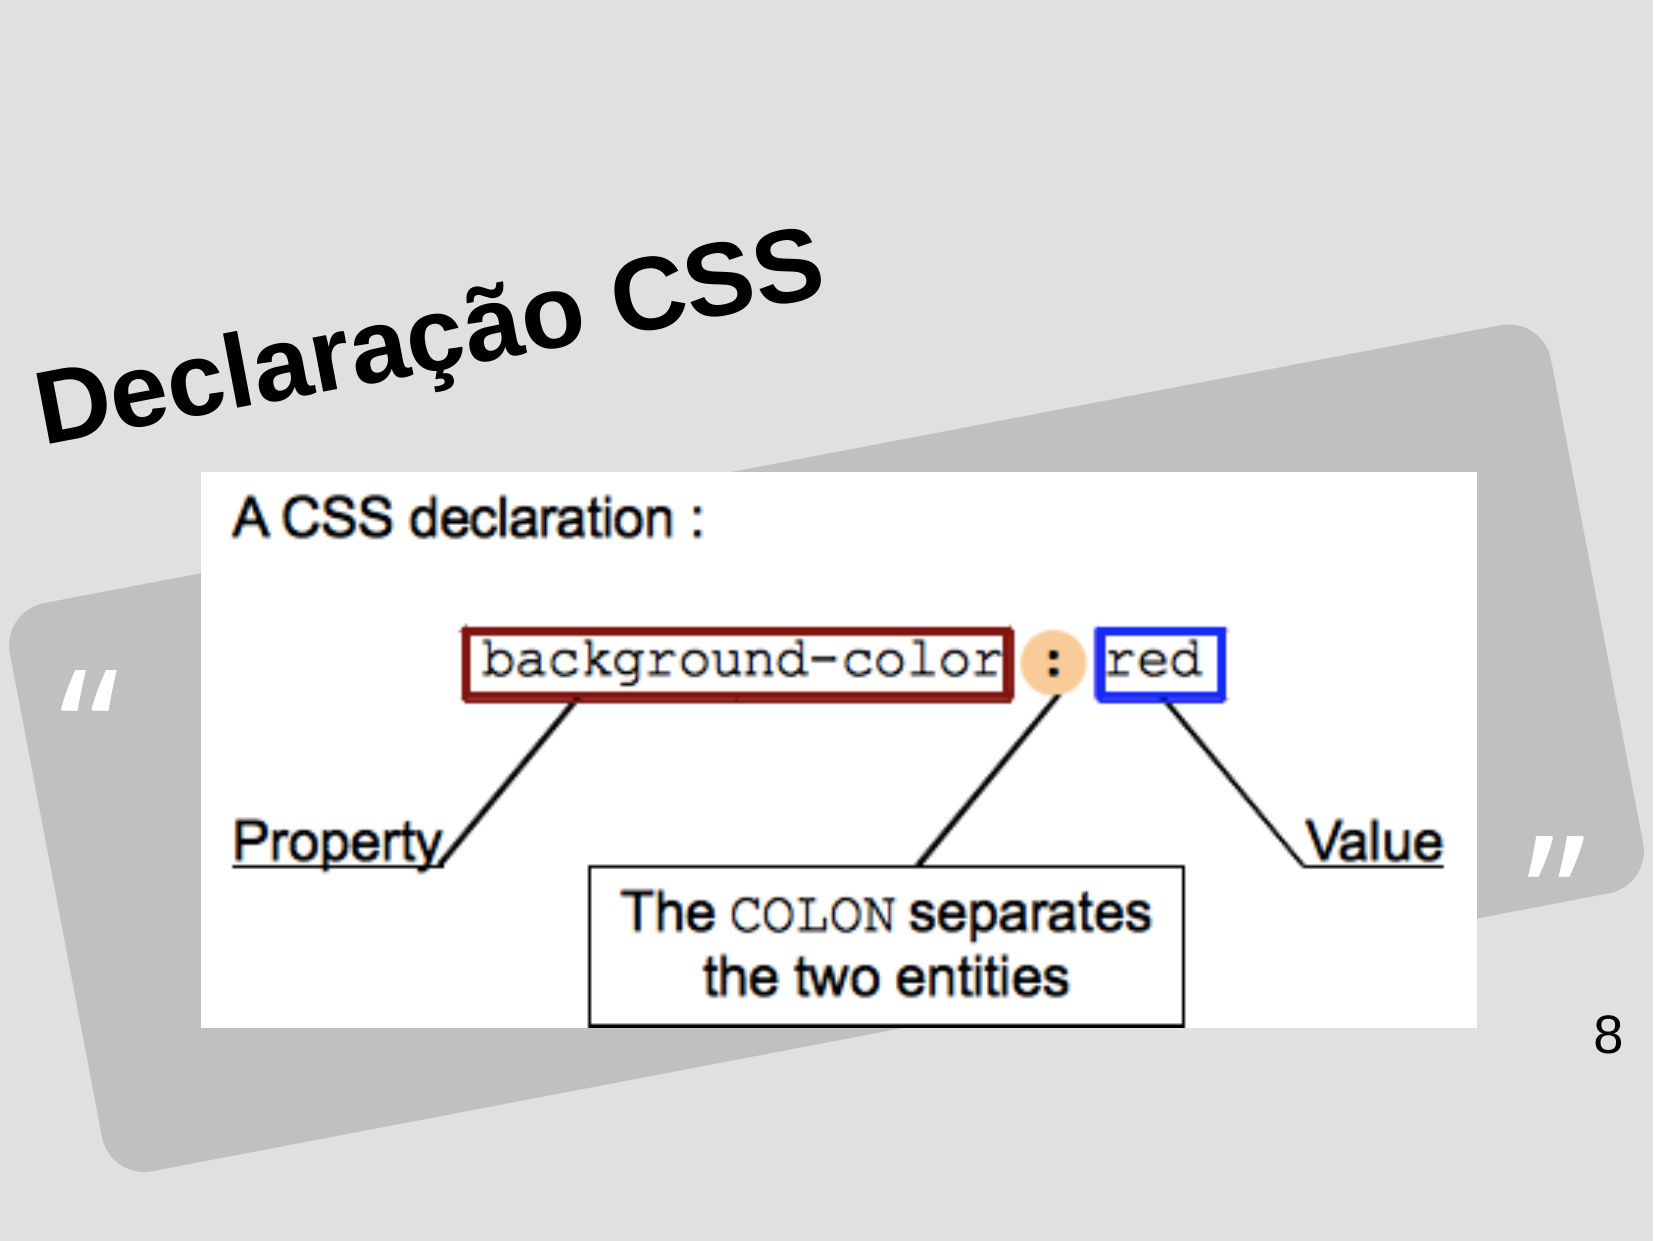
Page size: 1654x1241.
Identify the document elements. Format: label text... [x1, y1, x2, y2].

title Declaração CSS [16, 29, 1518, 512]
picture [201, 472, 1477, 1028]
